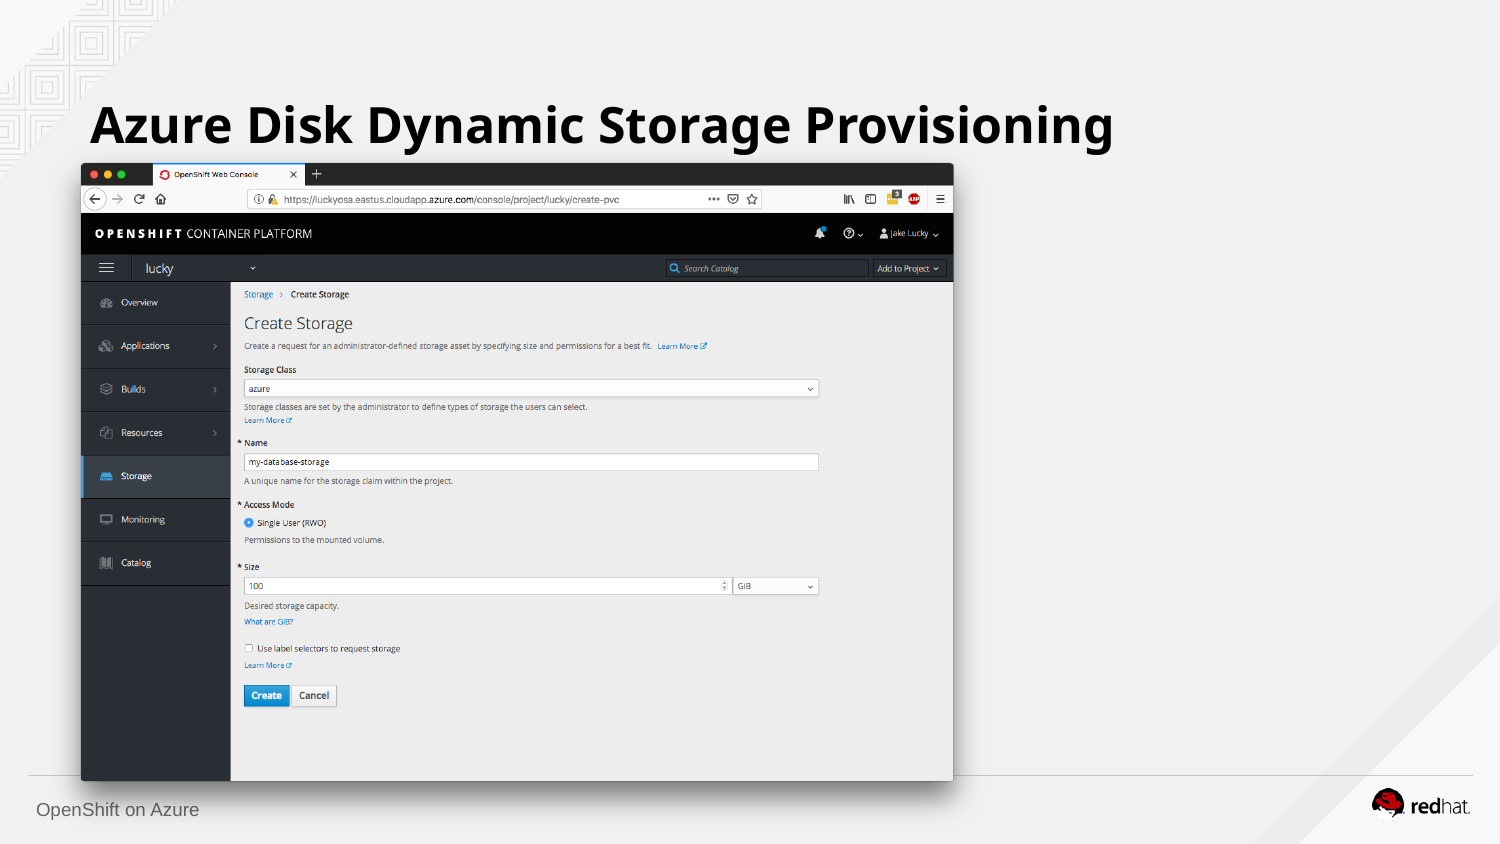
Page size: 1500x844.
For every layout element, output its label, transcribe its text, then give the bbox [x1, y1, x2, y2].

picture [0, 0, 1500, 844]
text_box Azure Disk Dynamic Storage Provisioning [75, 0, 1350, 169]
